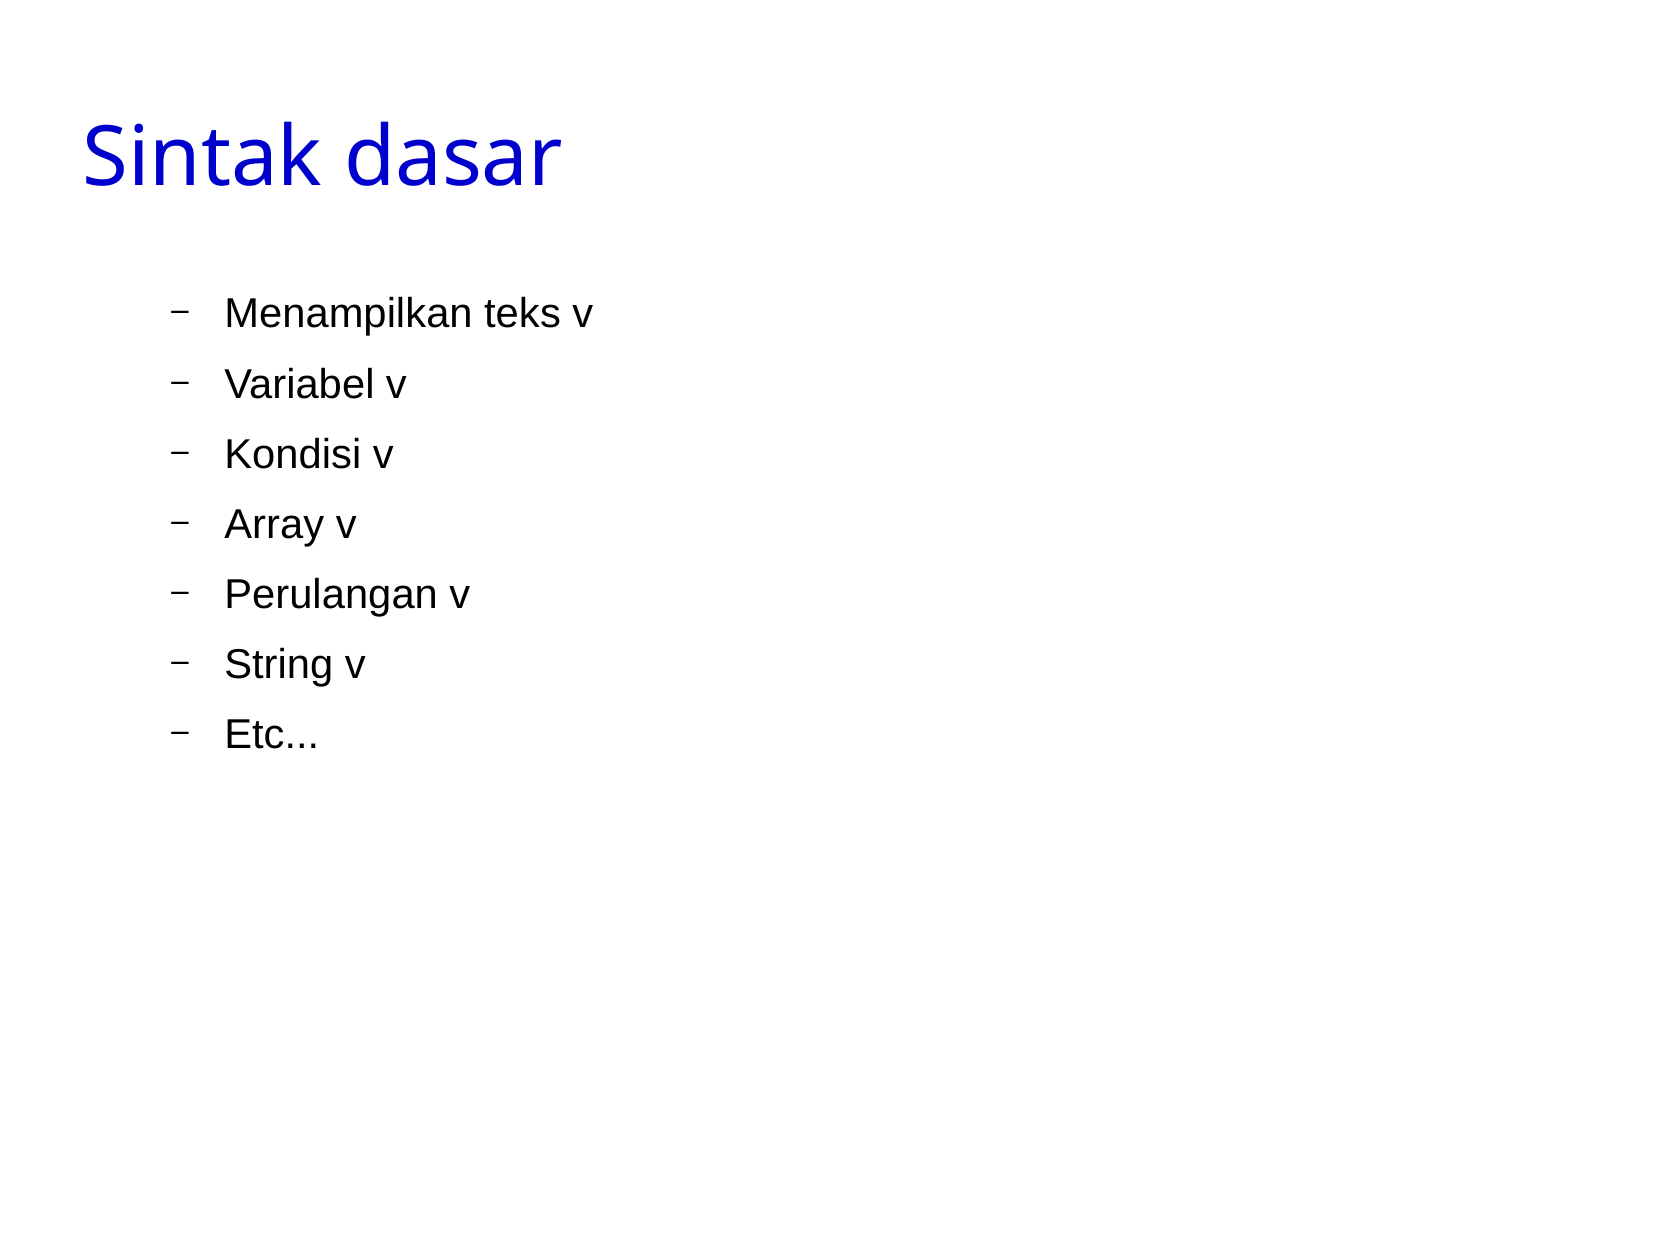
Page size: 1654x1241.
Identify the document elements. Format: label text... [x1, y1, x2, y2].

list Menampilkan teks v Variabel v Kondisi v Array v Perulangan v String v Etc... [82, 290, 1571, 1010]
title Sintak dasar [82, 49, 1571, 257]
